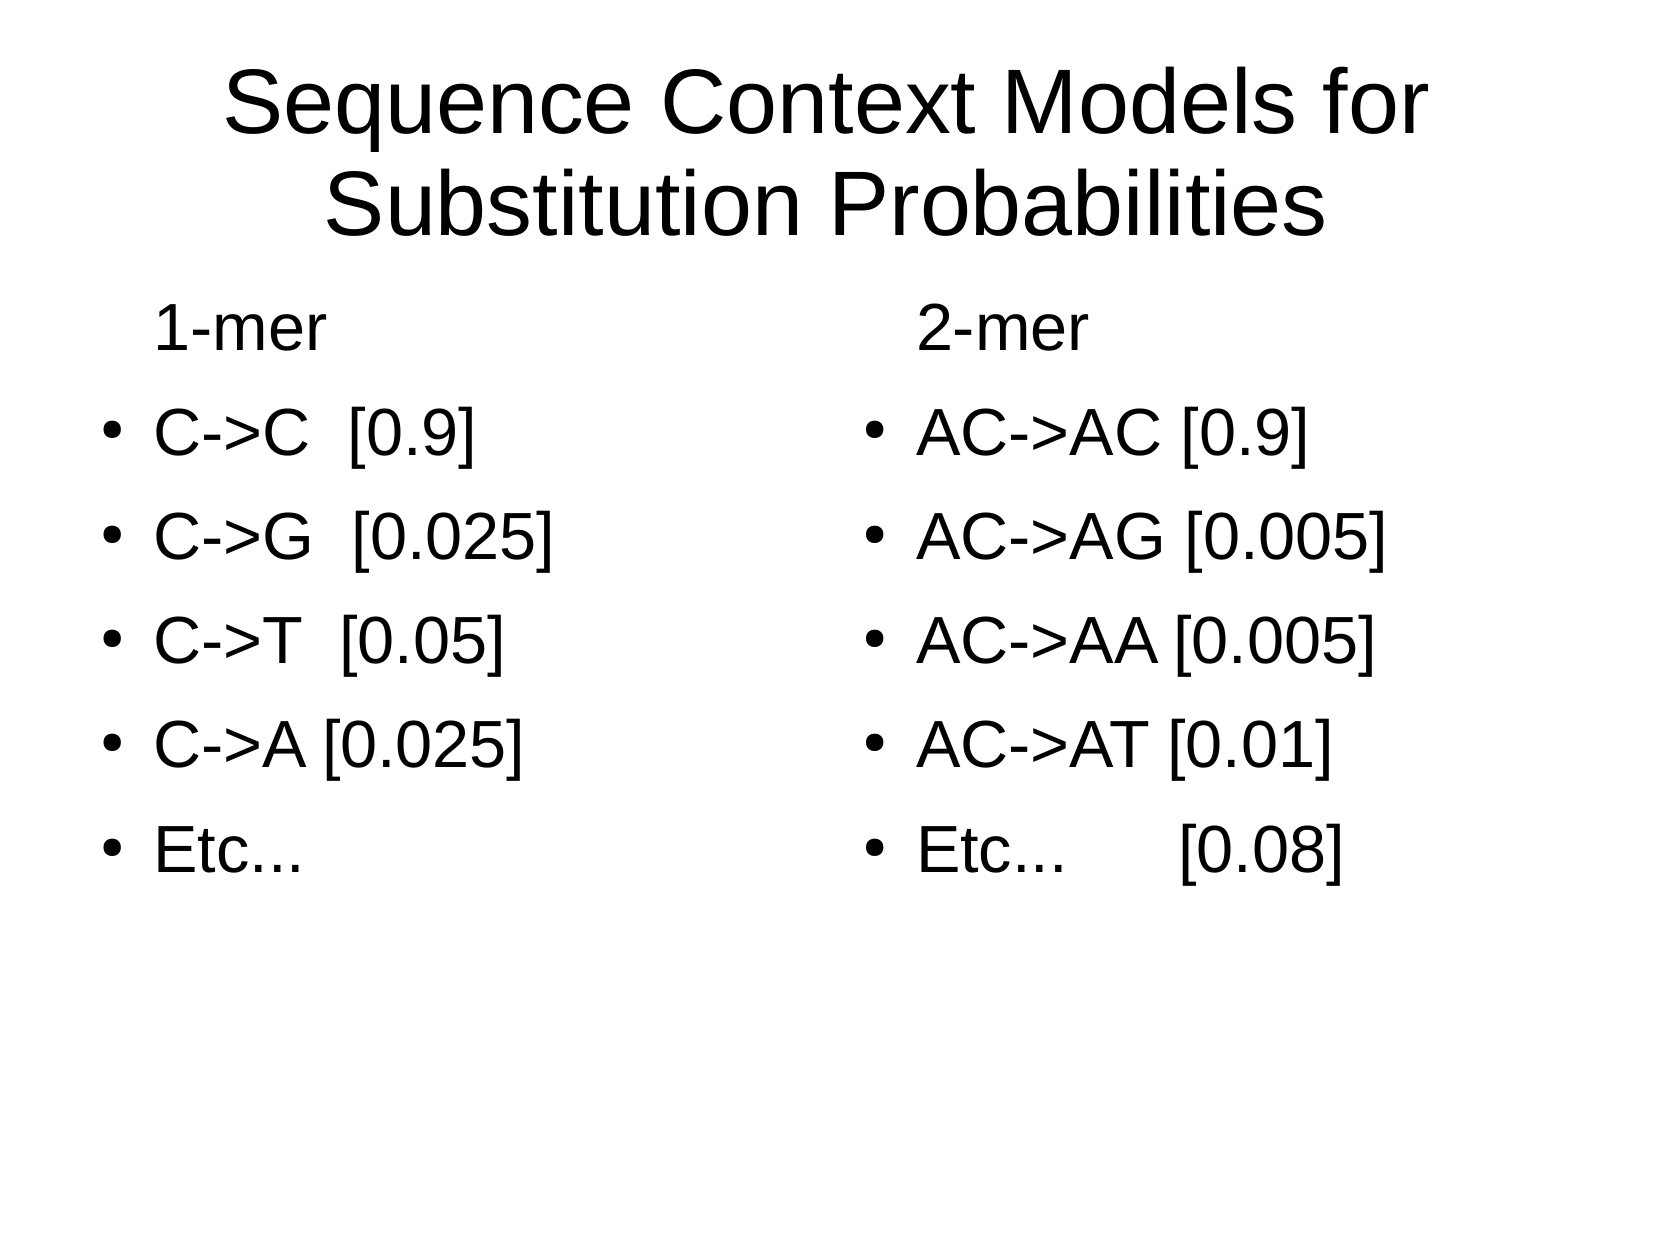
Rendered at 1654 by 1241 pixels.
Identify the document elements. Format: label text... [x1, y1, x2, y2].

list 1-mer C->C [0.9] C->G [0.025] C->T [0.05] C->A [0.025] Etc... [82, 290, 809, 1010]
title Sequence Context Models for Substitution Probabilities [82, 49, 1571, 257]
list 2-mer AC->AC [0.9] AC->AG [0.005] AC->AA [0.005] AC->AT [0.01] Etc... [0.08] [845, 290, 1572, 1010]
